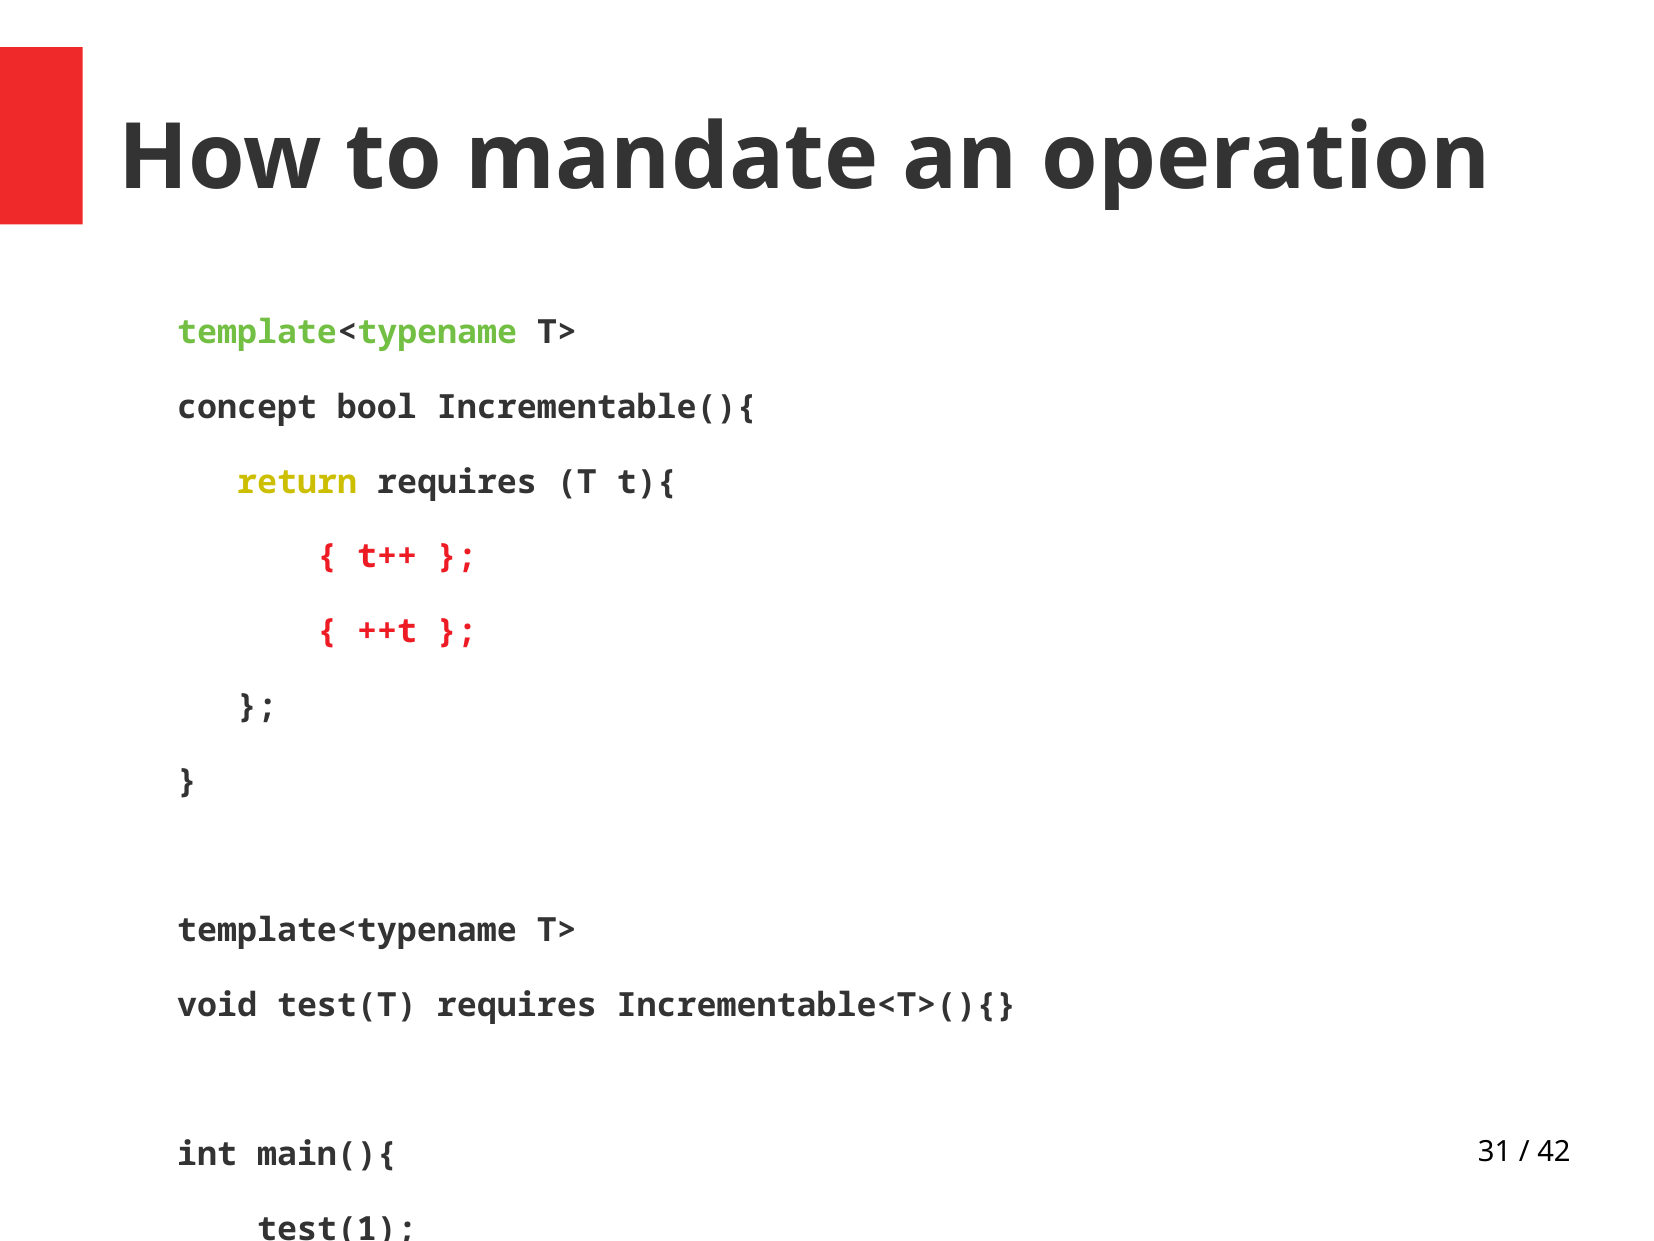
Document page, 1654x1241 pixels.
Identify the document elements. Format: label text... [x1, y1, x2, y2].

title How to mandate an operation [118, 45, 1571, 260]
list template<typename T> concept bool Incrementable(){ return requires (T t){ { t++ }; { ++t }; }; } template<typename T> void test(T) requires Incrementable<T>(){} int main(){ test(1); } [106, 308, 1524, 1028]
